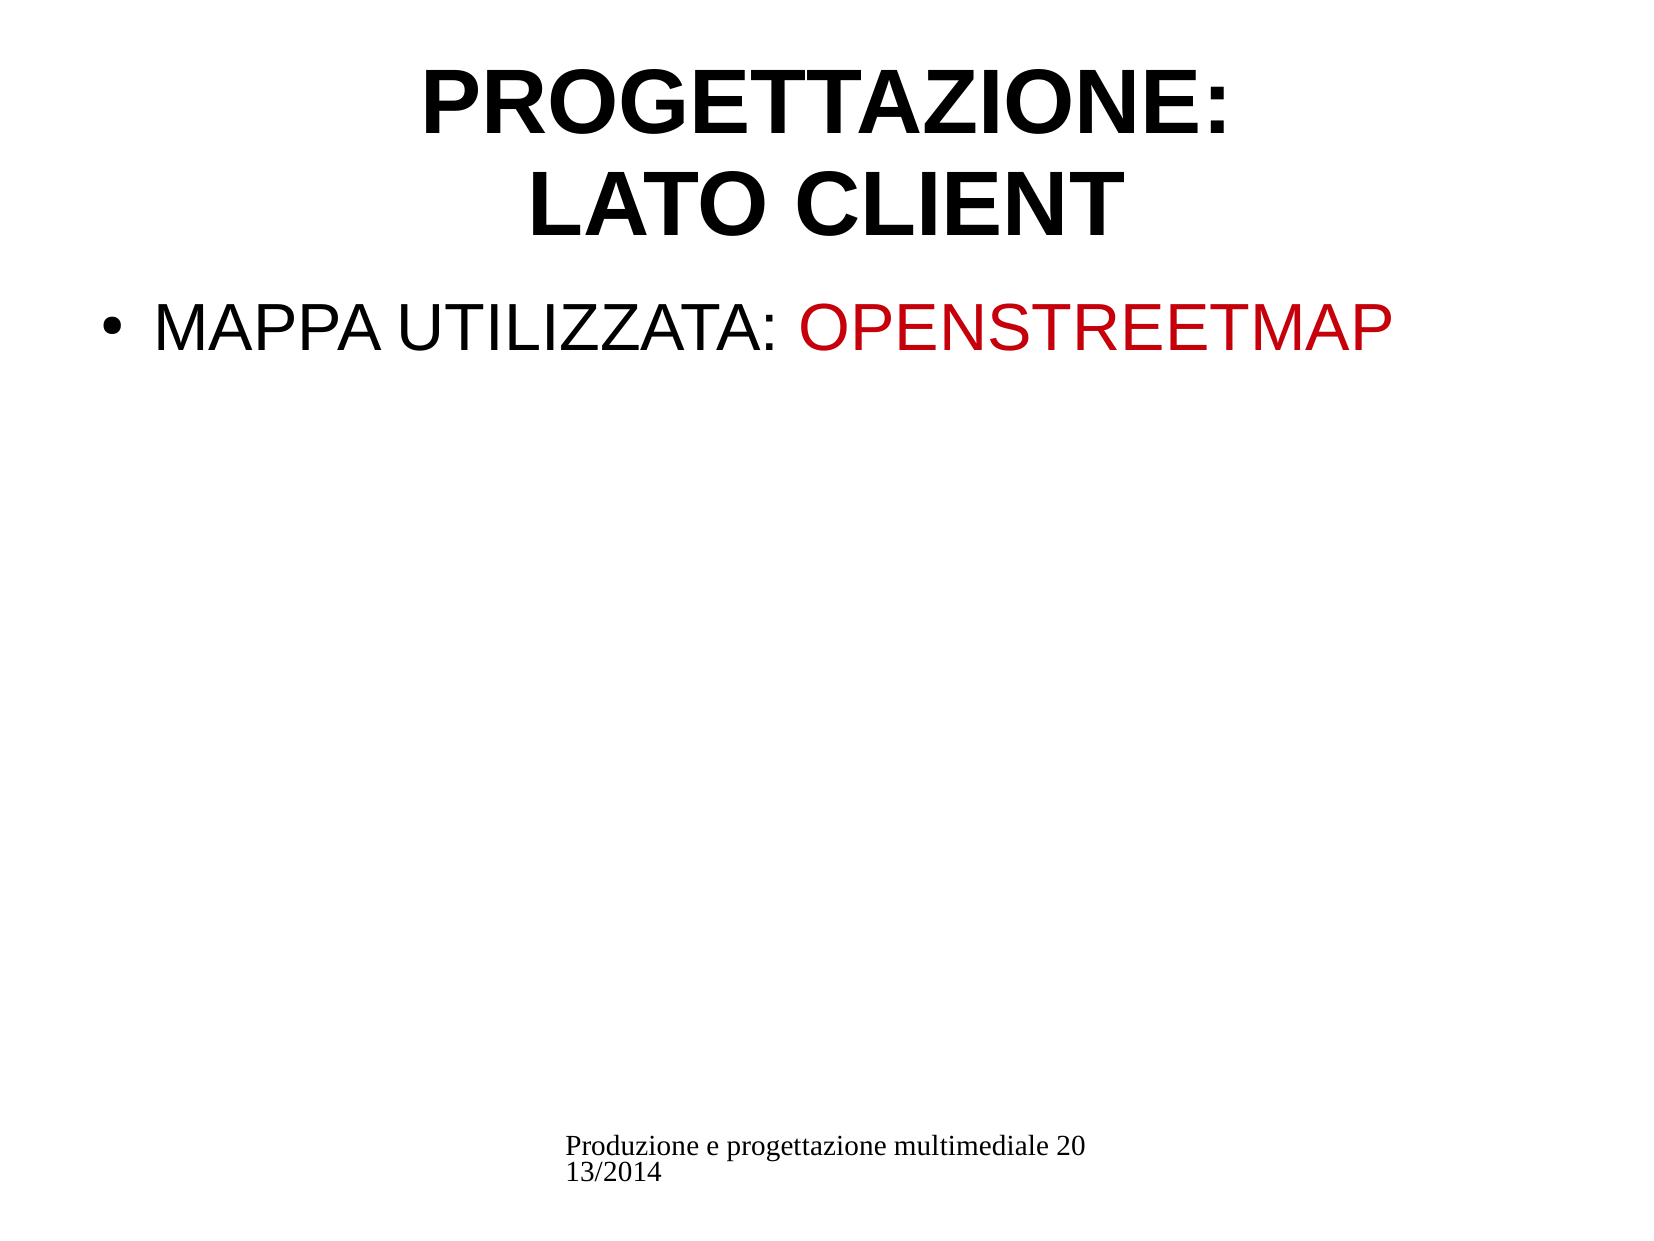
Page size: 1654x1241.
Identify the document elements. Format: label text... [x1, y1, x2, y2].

title PROGETTAZIONE: LATO CLIENT [82, 49, 1571, 257]
list MAPPA UTILIZZATA: OPENSTREETMAP [82, 290, 1571, 681]
